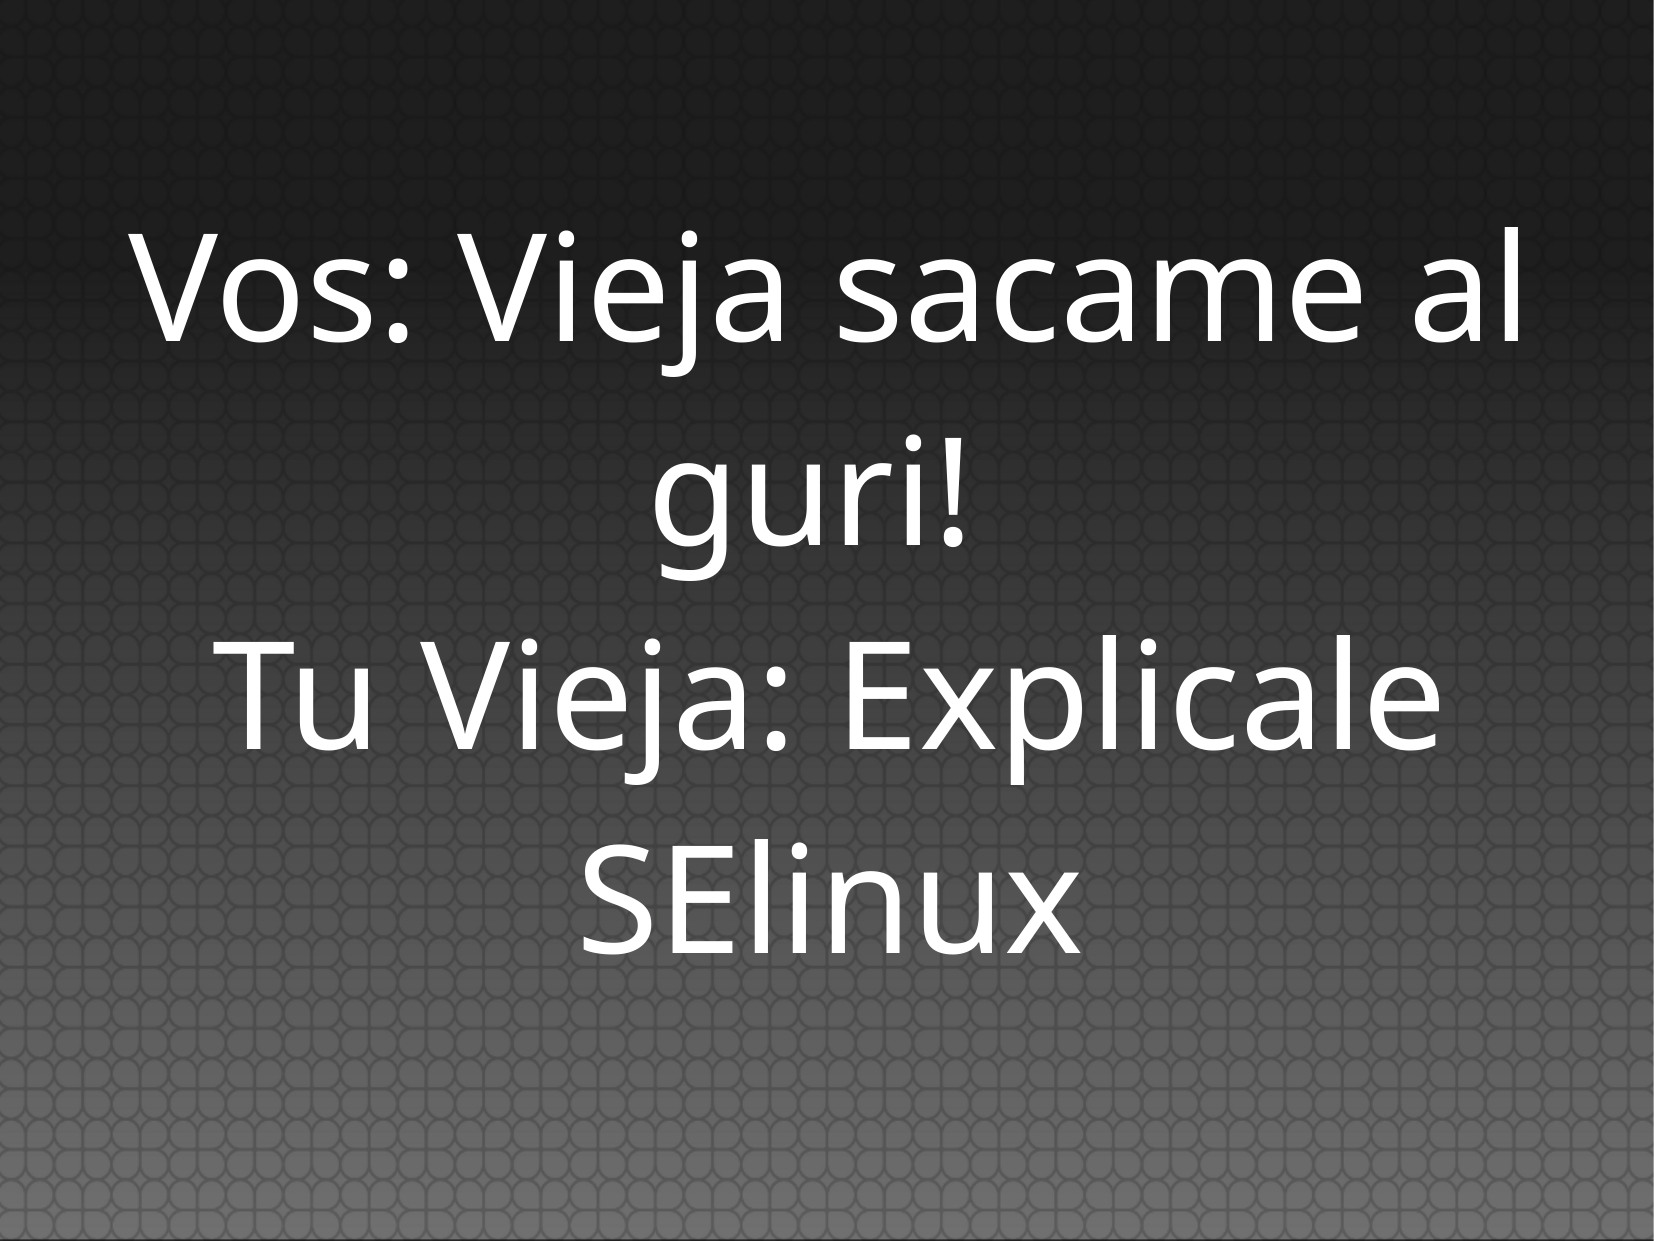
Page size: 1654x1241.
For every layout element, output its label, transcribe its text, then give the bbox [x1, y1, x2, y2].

title Vos: Vieja sacame al guri! Tu Vieja: Explicale SElinux [26, 20, 1634, 1159]
picture [0, 0, 1654, 1241]
